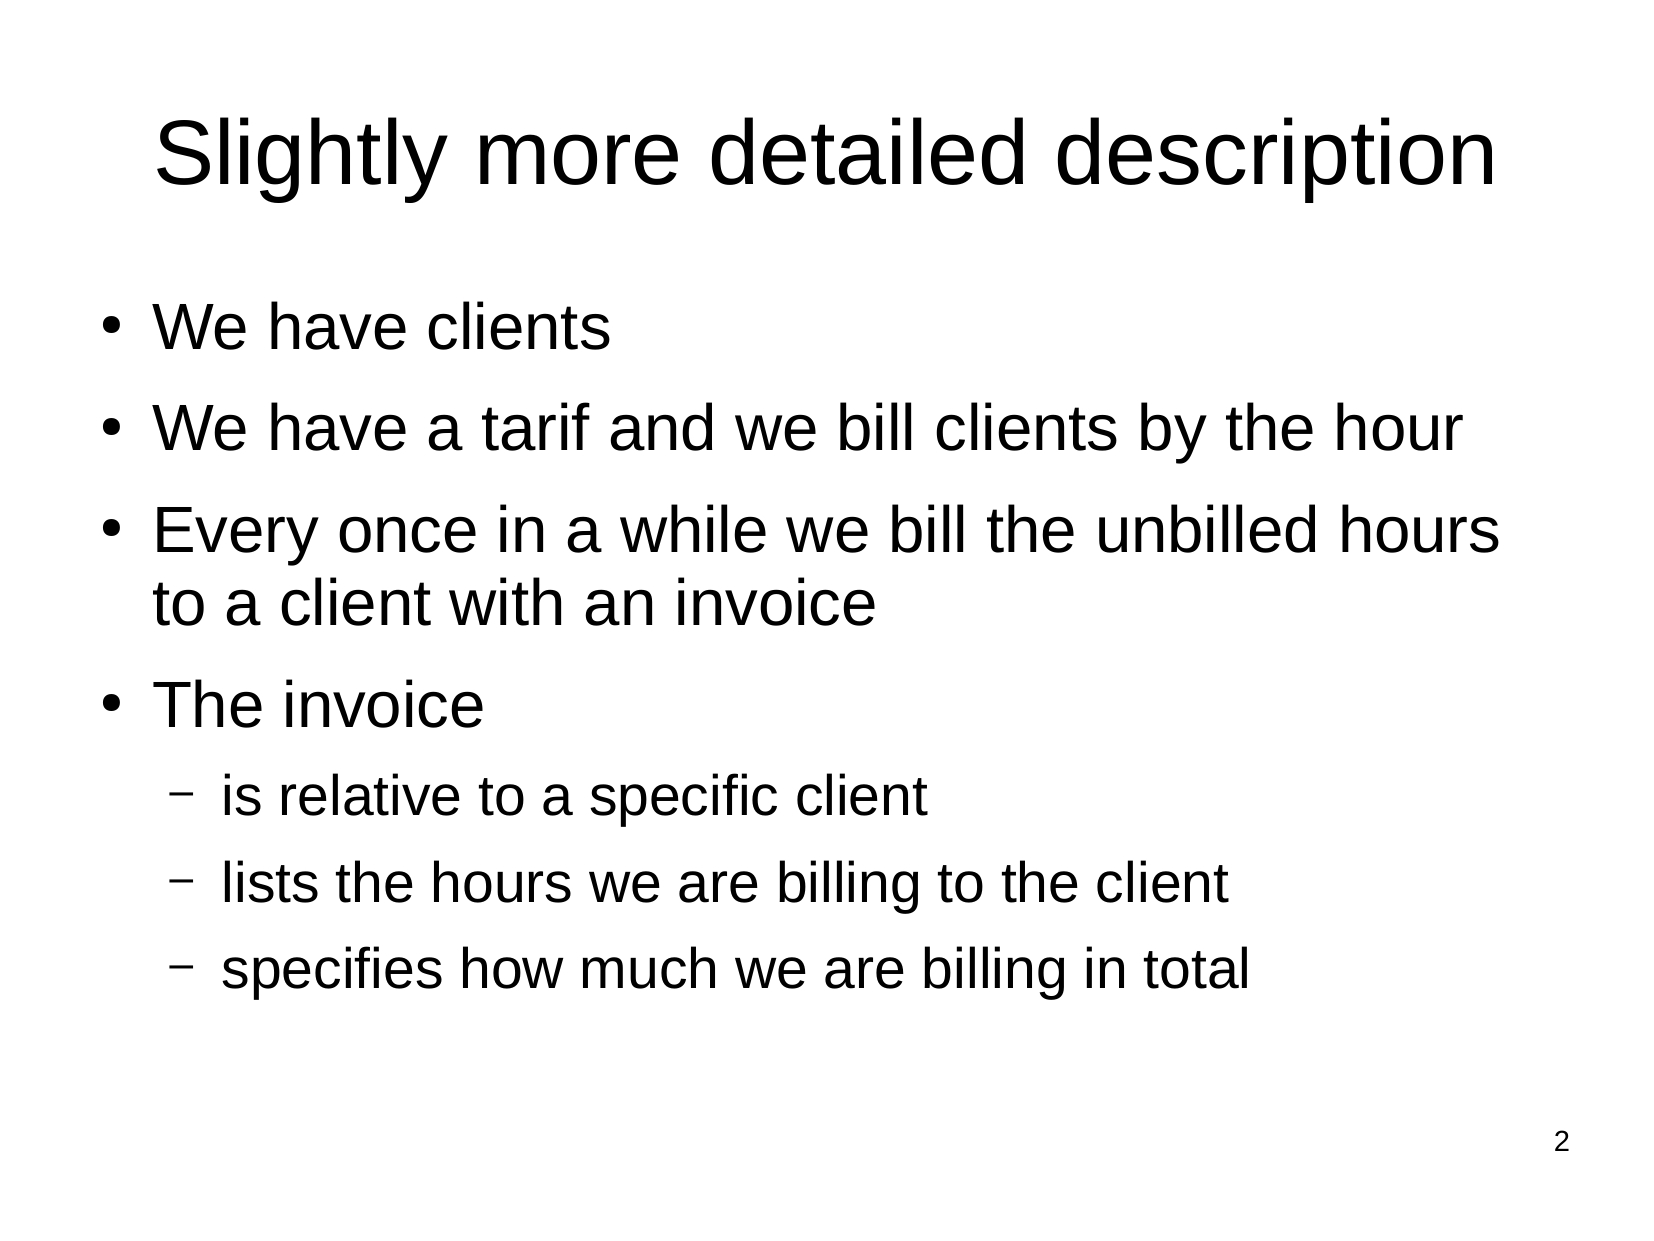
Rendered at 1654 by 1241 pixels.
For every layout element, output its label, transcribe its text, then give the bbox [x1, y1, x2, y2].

list We have clients We have a tarif and we bill clients by the hour Every once in a while we bill the unbilled hours to a client with an invoice The invoice is relative to a specific client lists the hours we are billing to the client specifies how much we are billing in total [82, 290, 1571, 1010]
title Slightly more detailed description [82, 49, 1571, 257]
